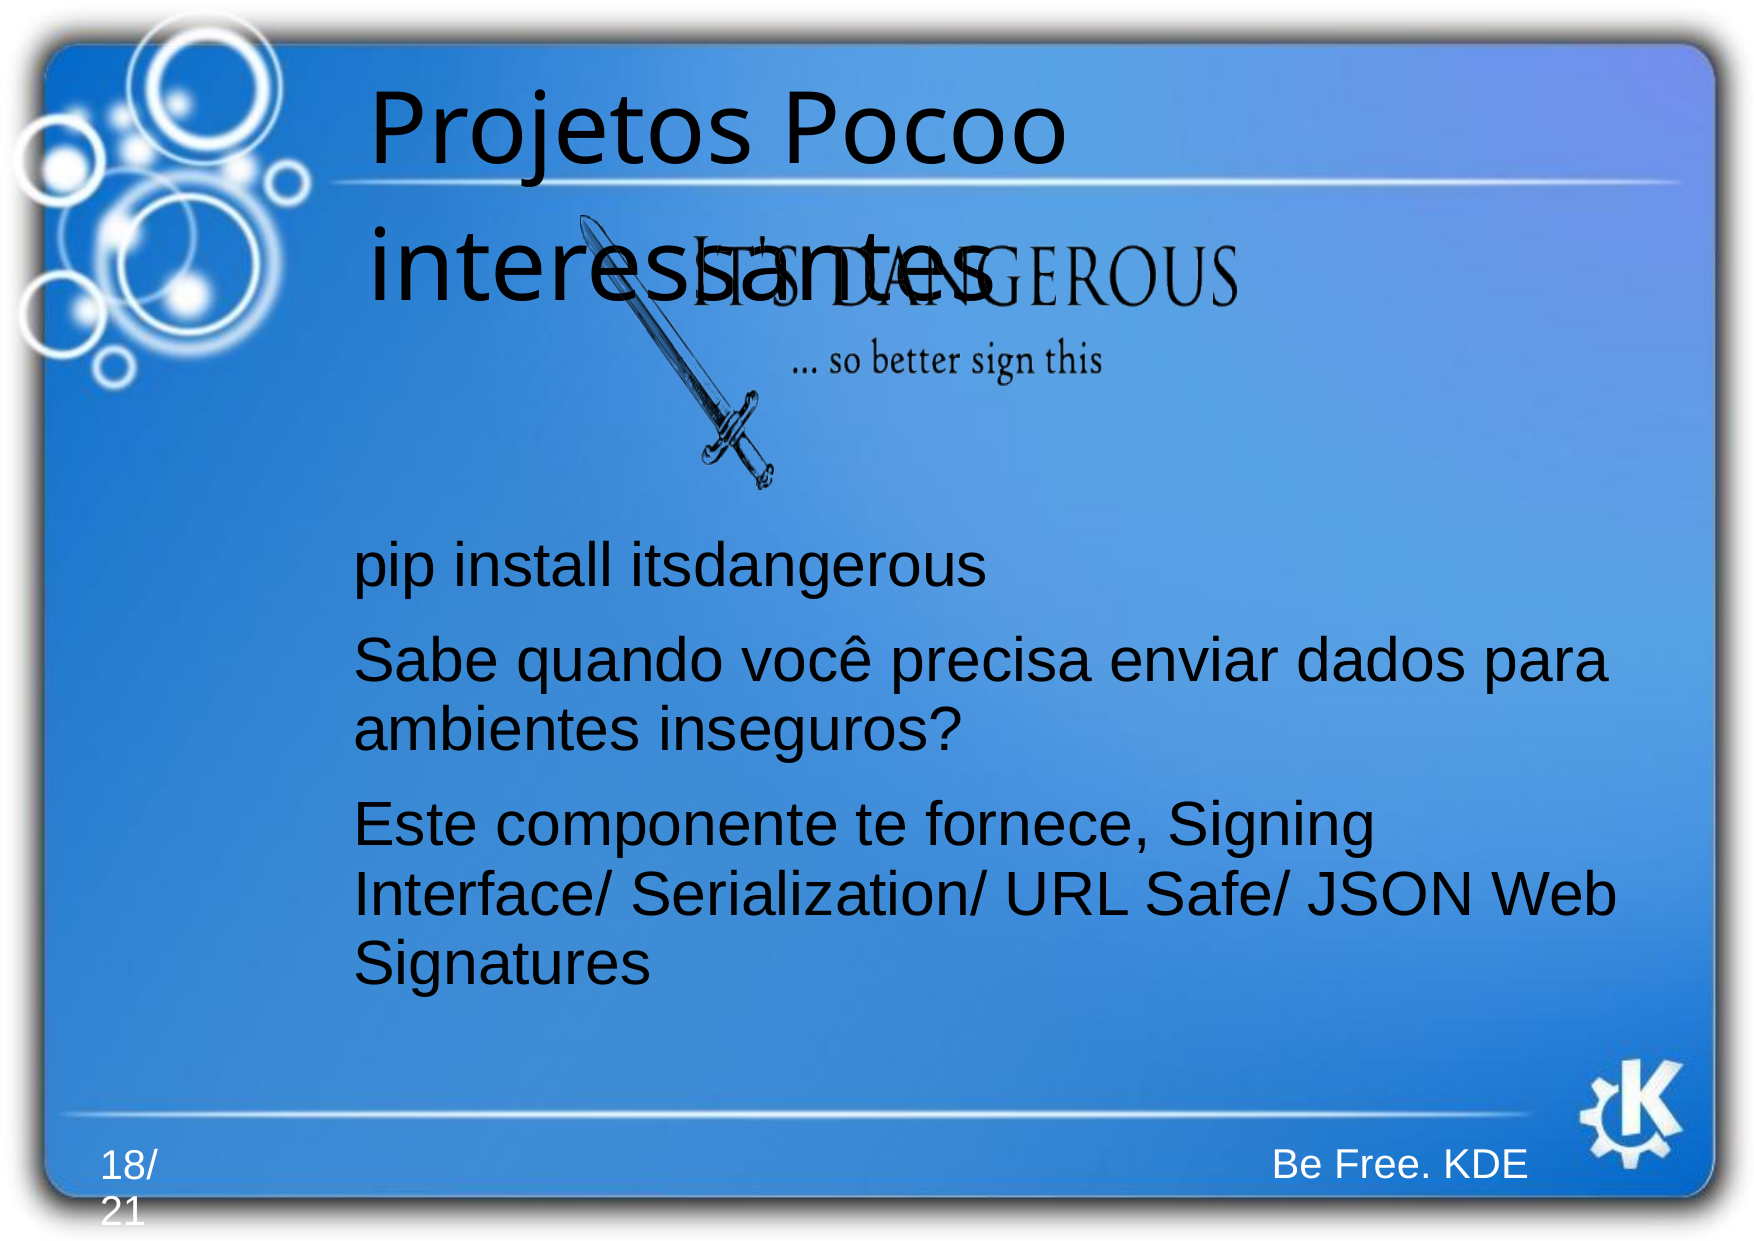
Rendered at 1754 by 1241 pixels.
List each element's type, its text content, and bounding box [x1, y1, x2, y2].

title Projetos Pocoo interessantes [352, 49, 1651, 174]
list pip install itsdangerous Sabe quando você precisa enviar dados para ambientes inseguros? Este componente te fornece, Signing Interface/ Serialization/ URL Safe/ JSON Web Signatures [338, 238, 1637, 1033]
picture [0, 0, 1754, 1241]
